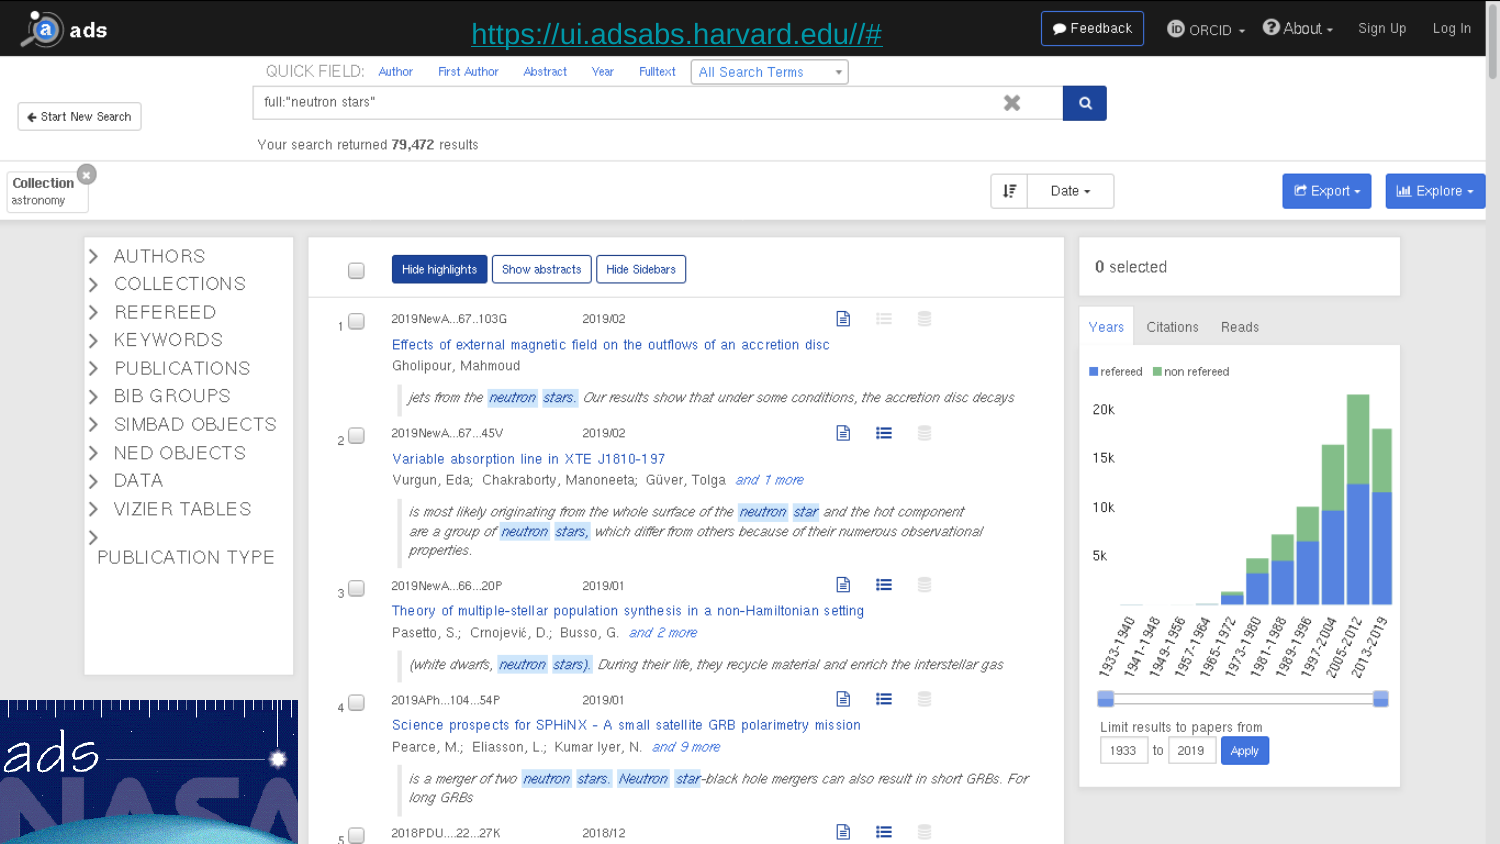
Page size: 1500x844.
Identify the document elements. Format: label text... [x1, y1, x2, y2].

picture [0, 0, 1500, 844]
text_box https://ui.adsabs.harvard.edu//# [456, 0, 916, 61]
